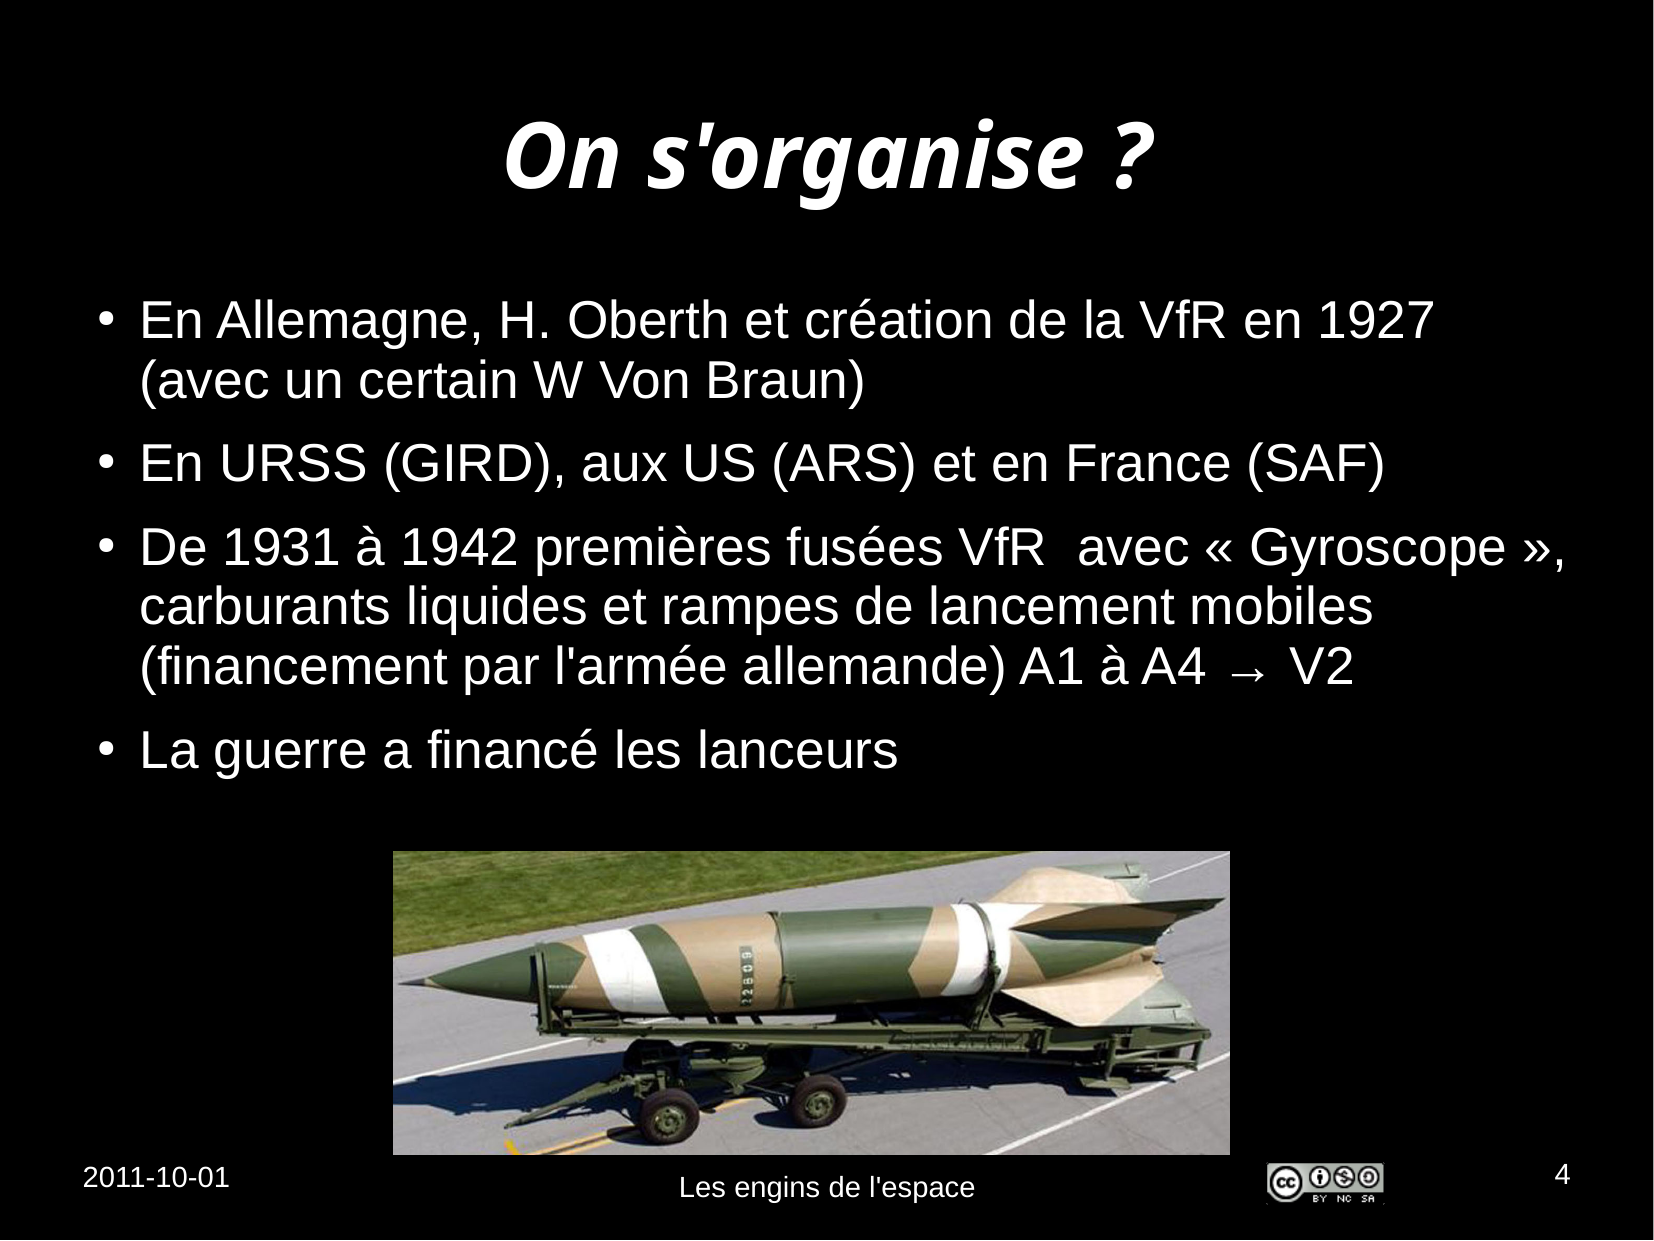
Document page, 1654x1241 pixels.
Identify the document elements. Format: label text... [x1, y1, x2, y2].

title On s'organise ? [82, 49, 1571, 257]
list En Allemagne, H. Oberth et création de la VfR en 1927 (avec un certain W Von Braun) En URSS (GIRD), aux US (ARS) et en France (SAF) De 1931 à 1942 premières fusées VfR avec « Gyroscope », carburants liquides et rampes de lancement mobiles (financement par l'armée allemande) A1 à A4 → V2 La guerre a financé les lanceurs [82, 290, 1579, 826]
picture [393, 851, 1230, 1155]
picture [1266, 1162, 1385, 1205]
